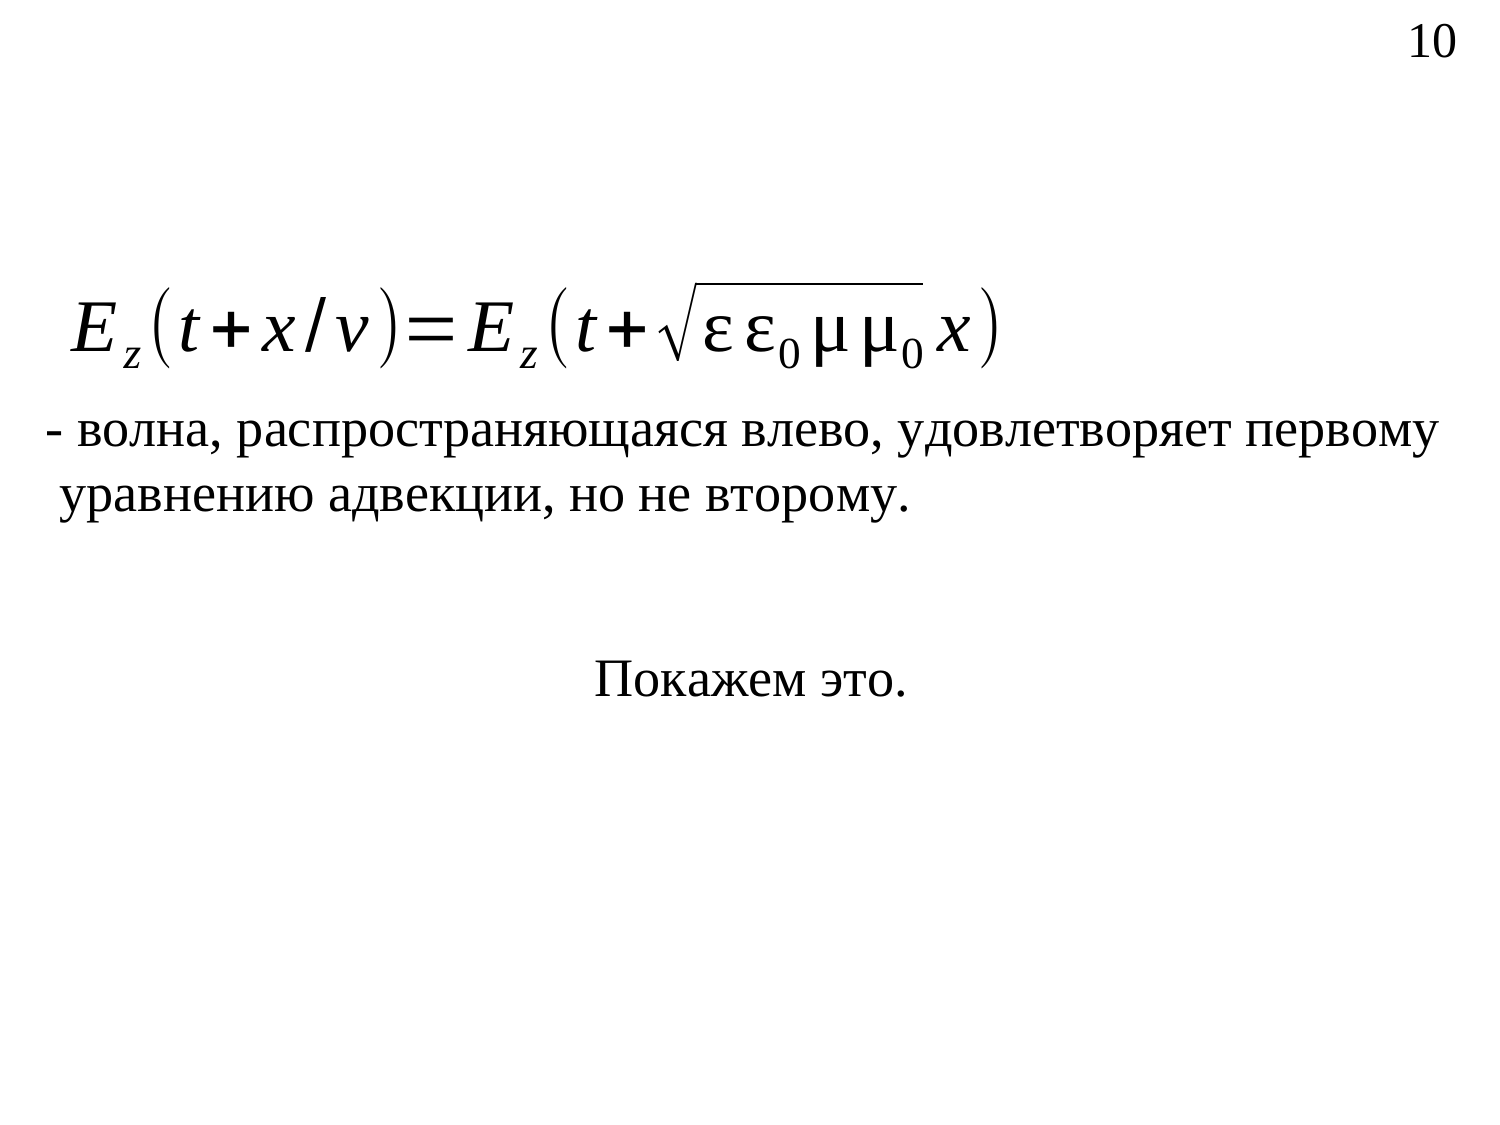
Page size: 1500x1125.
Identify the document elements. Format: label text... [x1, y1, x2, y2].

chart [35, 279, 1035, 378]
text_box Покажем это. [579, 635, 924, 716]
text_box - волна, распространяющаяся влево, удовлетворяет первому уравнению адвекции, но не второму. [31, 384, 1458, 563]
